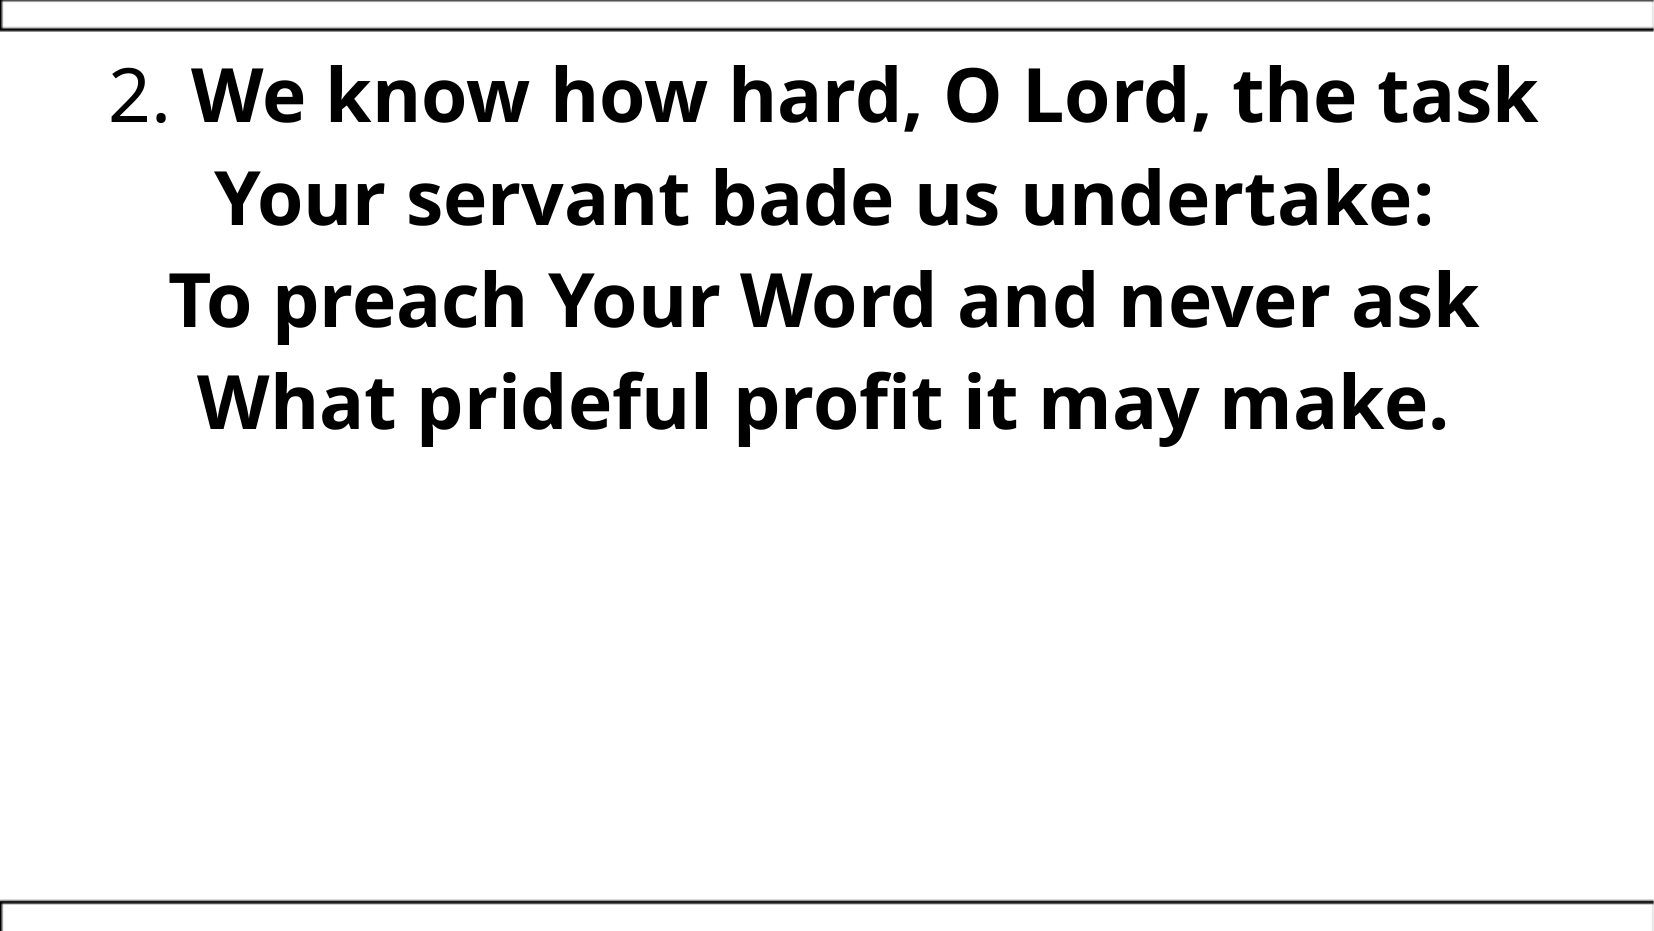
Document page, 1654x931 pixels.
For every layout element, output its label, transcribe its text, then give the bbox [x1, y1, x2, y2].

picture [0, 0, 1654, 931]
text_box 2. We know how hard, O Lord, the task Your servant bade us undertake: To preach Your Word and never ask What prideful profit it may make. [89, 35, 1560, 471]
